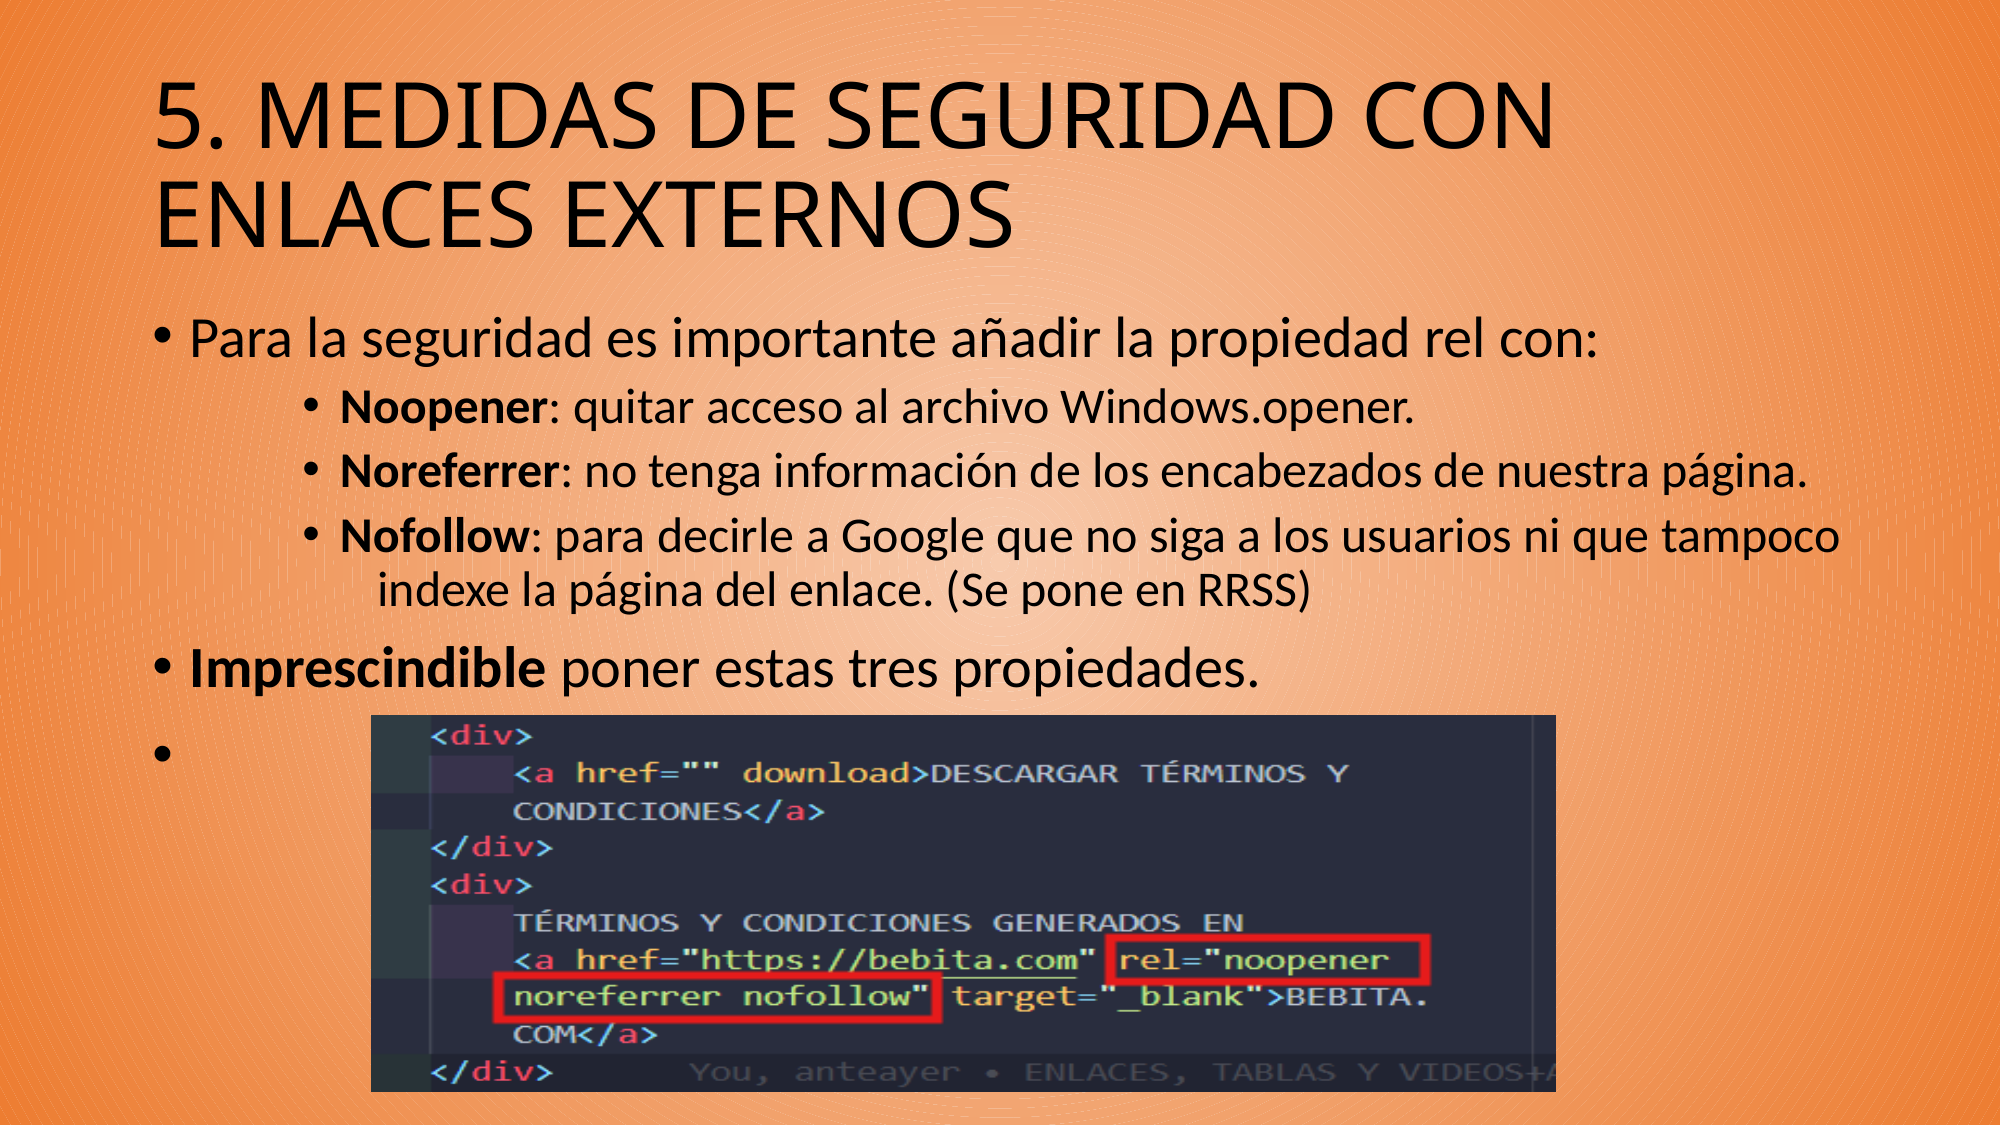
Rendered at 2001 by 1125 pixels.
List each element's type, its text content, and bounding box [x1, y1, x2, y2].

list Para la seguridad es importante añadir la propiedad rel con: Noopener: quitar acceso al archivo Windows.opener. Noreferrer: no tenga información de los encabezados de nuestra página. Nofollow: para decirle a Google que no siga a los usuarios ni que tampoco indexe la página del enlace. (Se pone en RRSS) Imprescindible poner estas tres propiedades. [137, 299, 1863, 1014]
picture [371, 715, 1556, 1092]
title 5. MEDIDAS DE SEGURIDAD CON ENLACES EXTERNOS [137, 59, 1863, 278]
